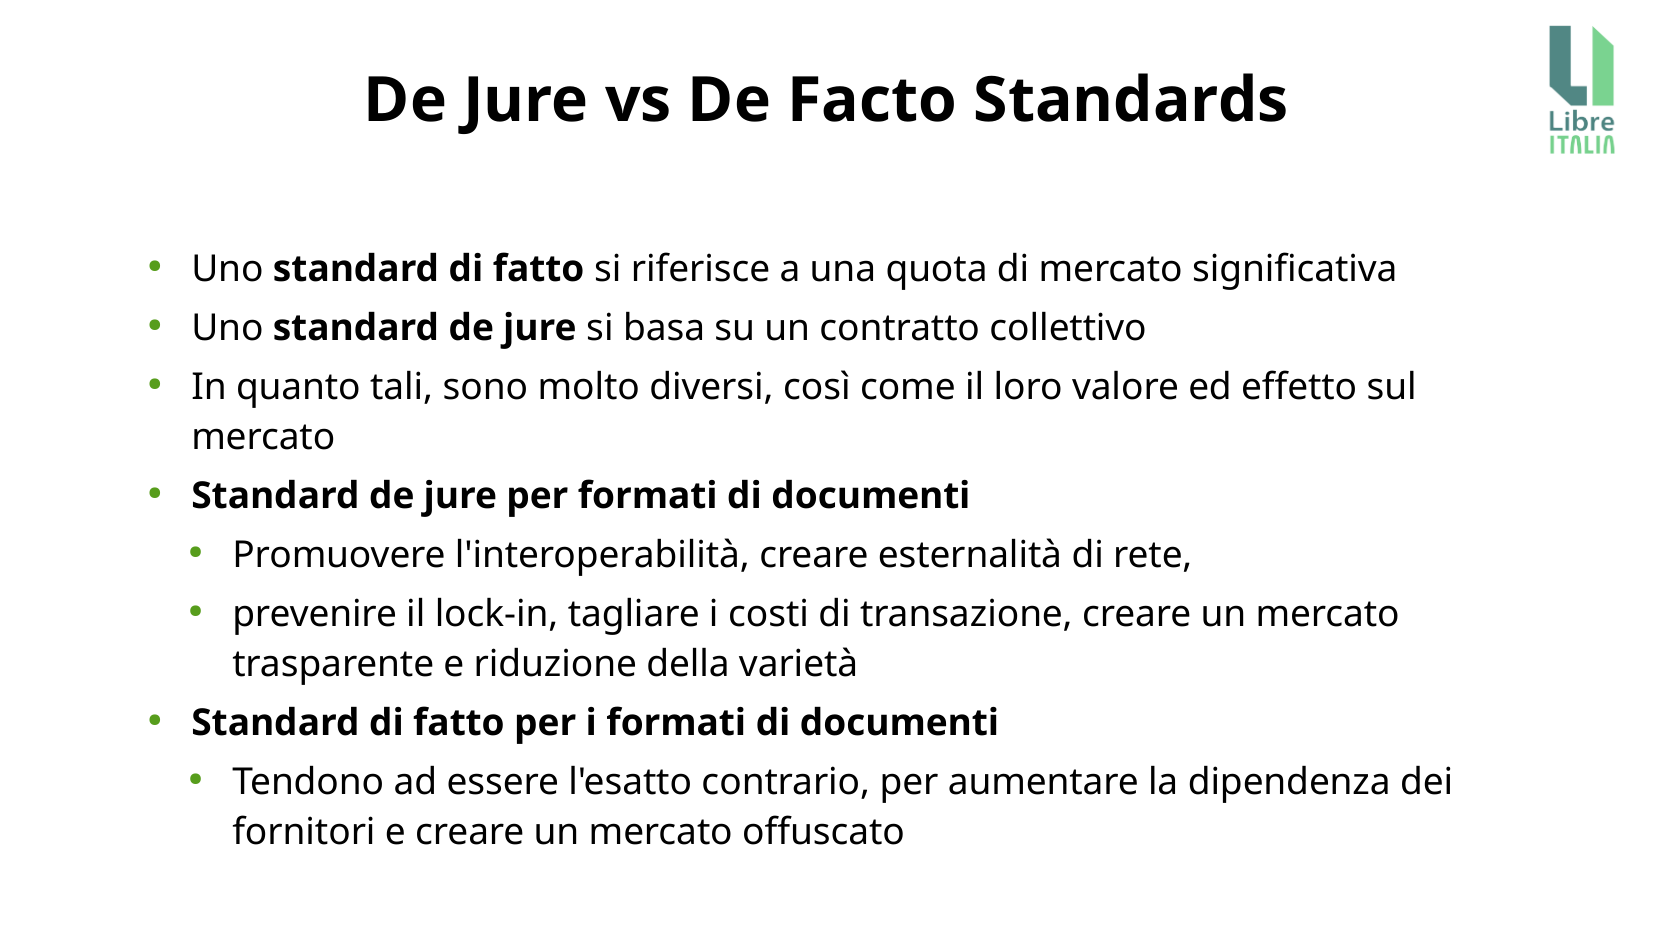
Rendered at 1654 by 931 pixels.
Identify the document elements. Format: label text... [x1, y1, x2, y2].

picture [1529, 23, 1632, 158]
list Uno standard di fatto si riferisce a una quota di mercato significativa Uno standard de jure si basa su un contratto collettivo In quanto tali, sono molto diversi, così come il loro valore ed effetto sul mercato Standard de jure per formati di documenti Promuovere l'interoperabilità, creare esternalità di rete, prevenire il lock-in, tagliare i costi di transazione, creare un mercato trasparente e riduzione della varietà Standard di fatto per i formati di documenti Tendono ad essere l'esatto contrario, per aumentare la dipendenza dei fornitori e creare un mercato offuscato [129, 242, 1477, 863]
title De Jure vs De Facto Standards [129, 44, 1525, 151]
